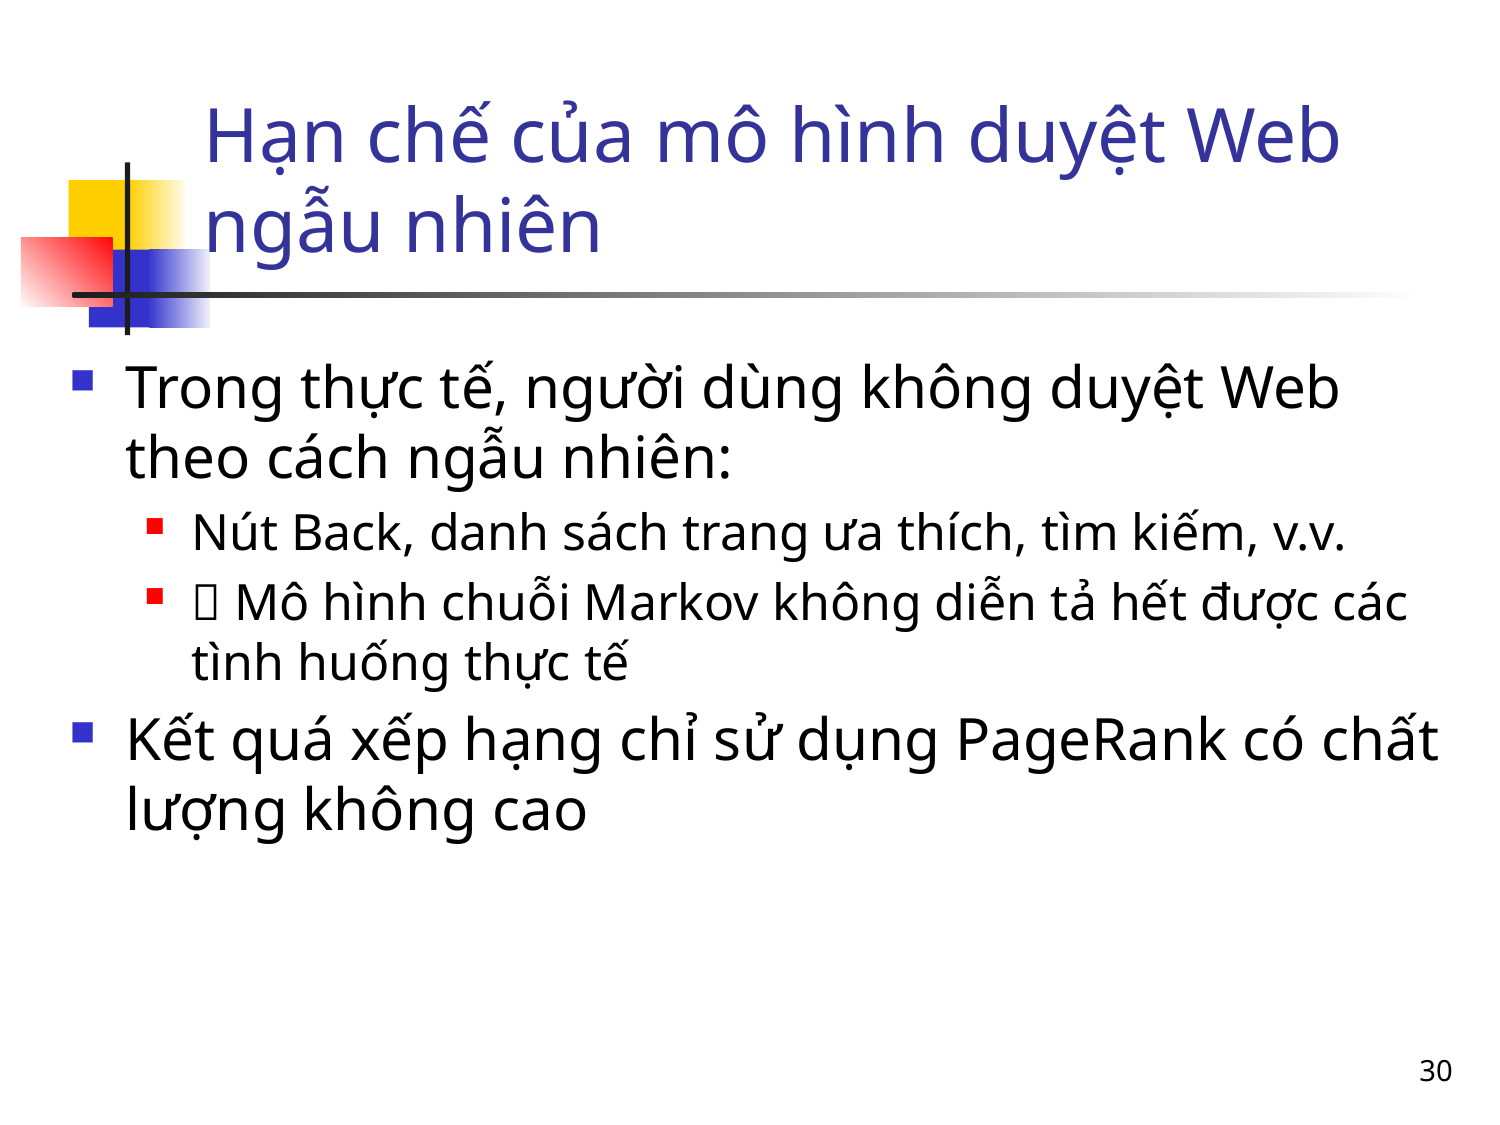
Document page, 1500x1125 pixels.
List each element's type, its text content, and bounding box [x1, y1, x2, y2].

title Hạn chế của mô hình duyệt Web ngẫu nhiên [188, 35, 1468, 275]
list Trong thực tế, người dùng không duyệt Web theo cách ngẫu nhiên: Nút Back, danh sách trang ưa thích, tìm kiếm, v.v.  Mô hình chuỗi Markov không diễn tả hết được các tình huống thực tế Kết quá xếp hạng chỉ sử dụng PageRank có chất lượng không cao [54, 342, 1495, 1100]
